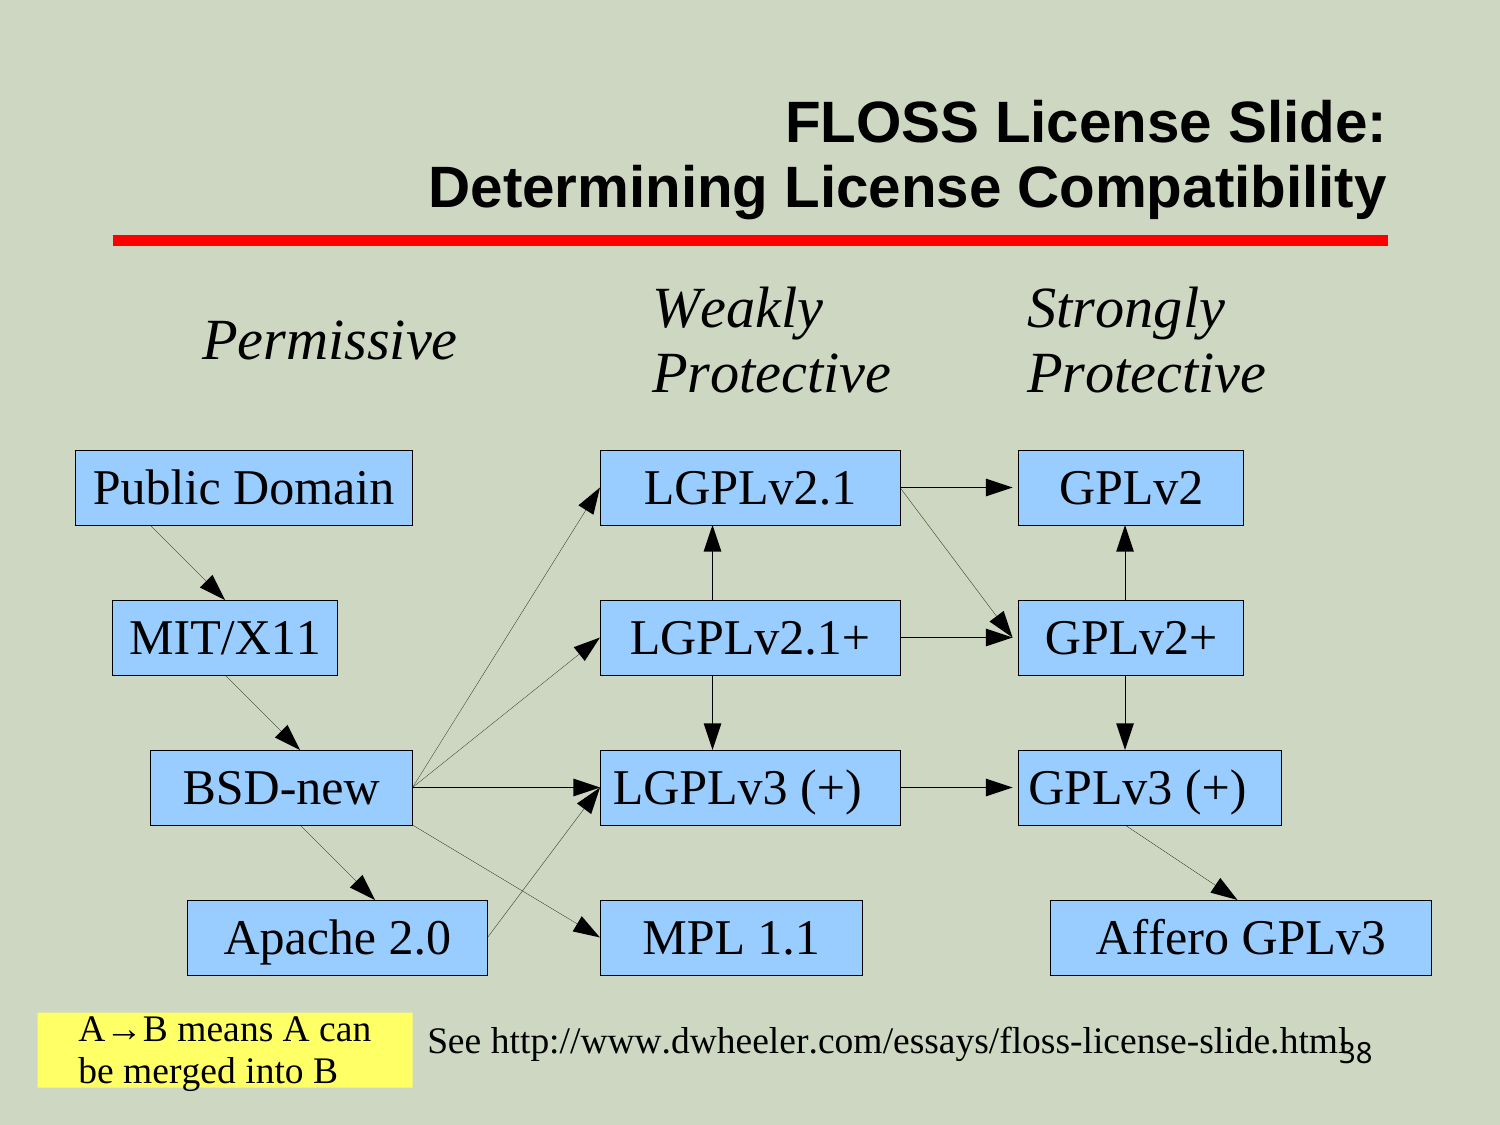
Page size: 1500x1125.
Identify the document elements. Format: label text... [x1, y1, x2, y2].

text_box GPLv2+ [1018, 600, 1244, 676]
title FLOSS License Slide: Determining License Compatibility [337, 85, 1388, 224]
text_box See http://www.dwheeler.com/essays/floss-license-slide.html [413, 1012, 1345, 1069]
text_box A→B means A can be merged into B [37, 1012, 413, 1088]
text_box MPL 1.1 [600, 900, 863, 976]
text_box Strongly Protective [1012, 268, 1282, 413]
text_box Permissive [187, 299, 473, 380]
text_box Weakly Protective [637, 268, 907, 413]
text_box Affero GPLv3 [1050, 900, 1432, 976]
text_box Apache 2.0 [187, 900, 488, 976]
text_box Public Domain [75, 450, 413, 526]
text_box LGPLv2.1+ [600, 600, 901, 676]
text_box GPLv2 [1018, 450, 1244, 526]
text_box MIT/X11 [112, 600, 338, 676]
text_box LGPLv3 (+) [600, 750, 901, 826]
text_box GPLv3 (+) [1018, 750, 1282, 826]
text_box LGPLv2.1 [600, 450, 901, 526]
text_box BSD-new [150, 750, 413, 826]
